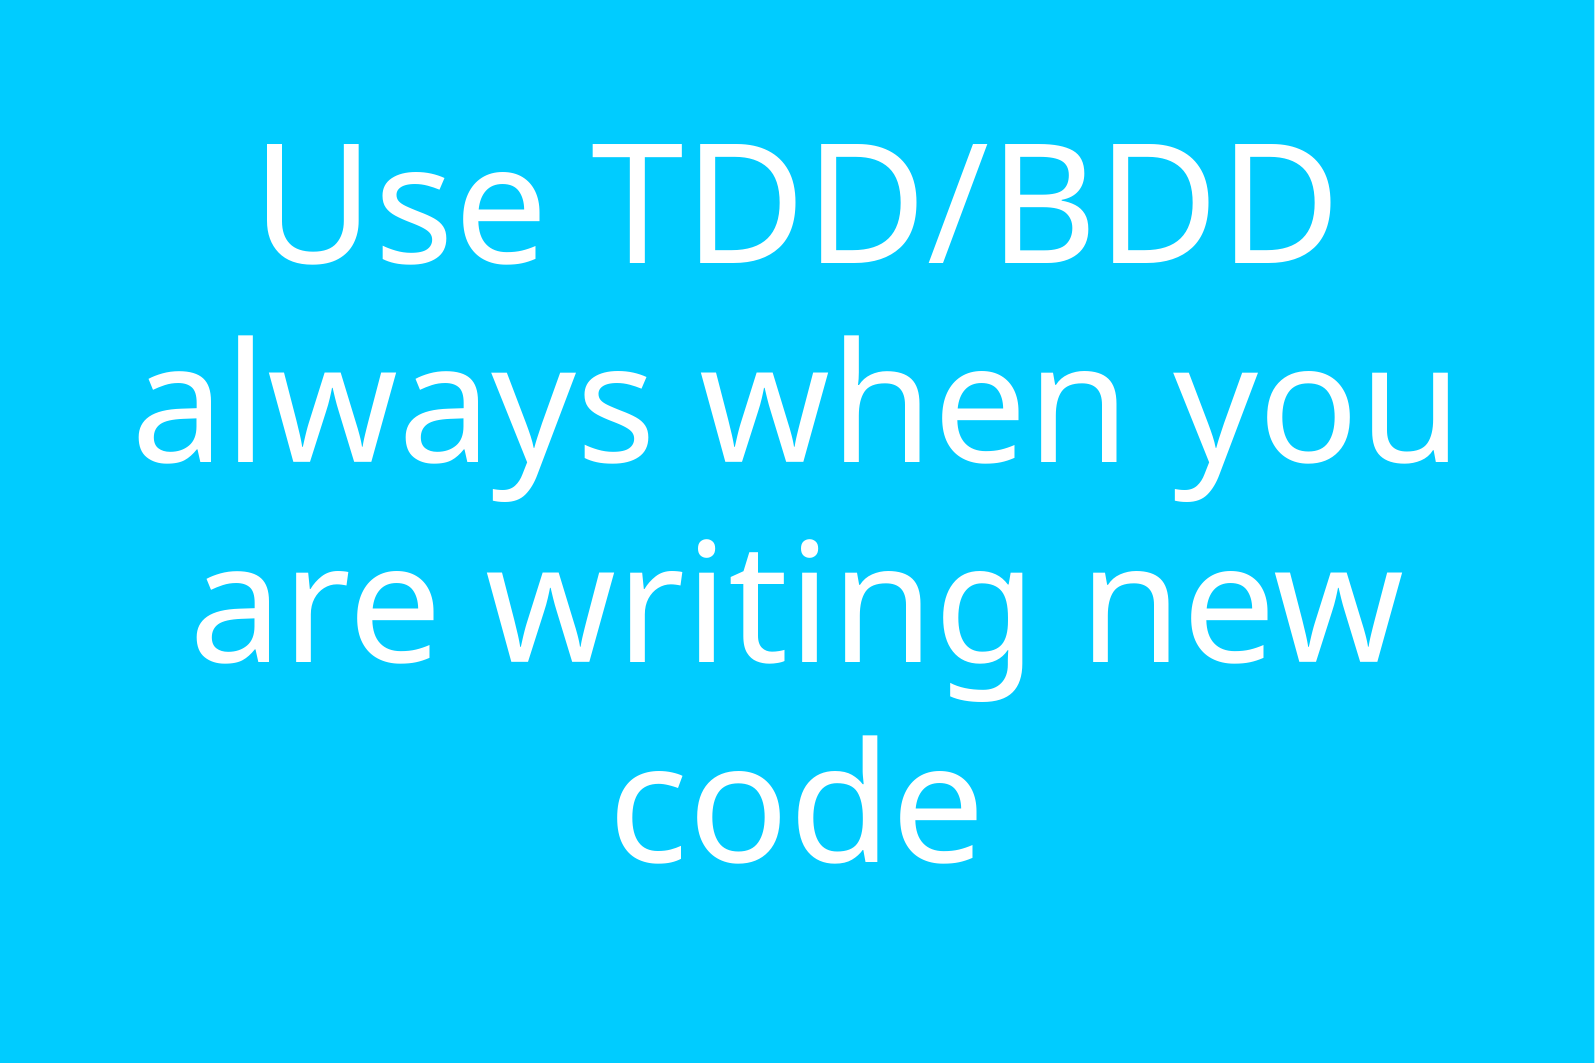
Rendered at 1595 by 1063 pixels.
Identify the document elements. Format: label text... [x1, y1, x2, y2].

text_box Use TDD/BDD always when you are writing new code [79, 42, 1515, 951]
